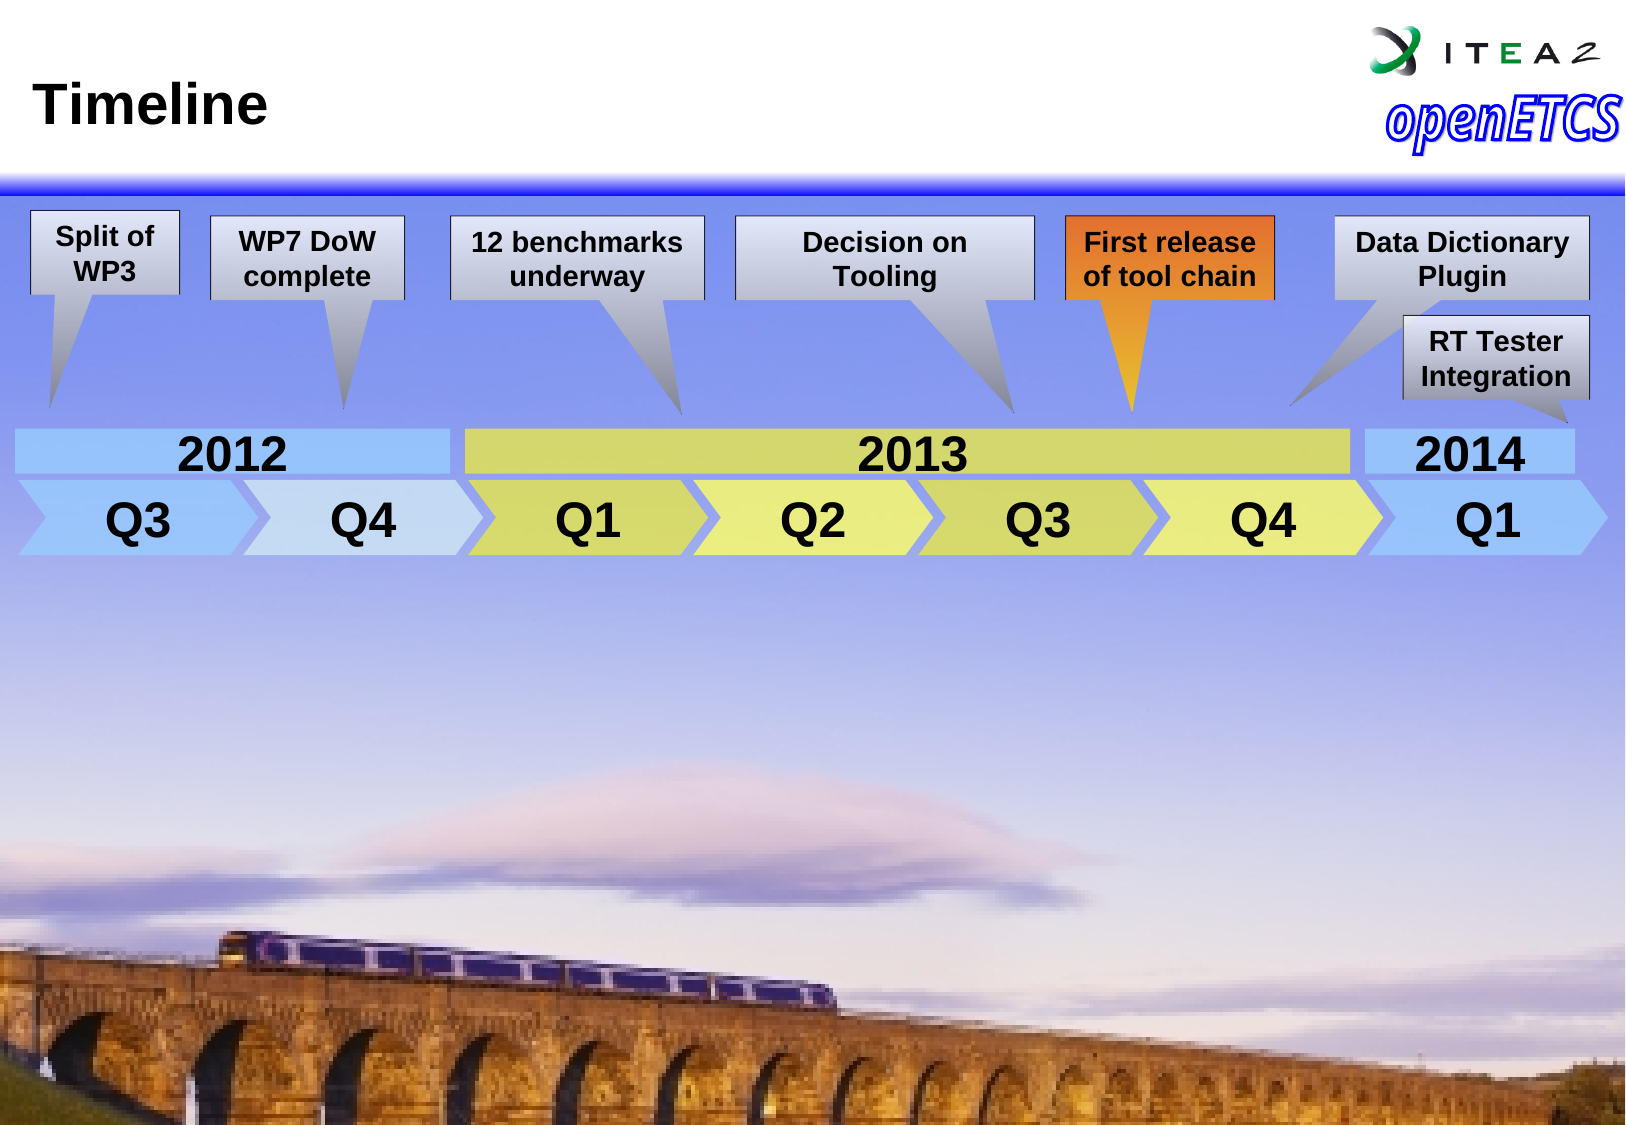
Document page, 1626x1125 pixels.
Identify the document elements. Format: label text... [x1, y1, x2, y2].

text_box First release of tool chain [1065, 215, 1276, 414]
text_box [984, 428, 1351, 474]
text_box Q4 [243, 479, 484, 556]
text_box [465, 428, 842, 474]
text_box Q3 [18, 479, 259, 556]
text_box Q1 [1368, 479, 1609, 556]
text_box Q1 [468, 479, 709, 556]
text_box Q3 [918, 479, 1159, 556]
text_box 12 benchmarks underway [450, 215, 706, 415]
picture [0, 196, 1626, 1125]
text_box Split of WP3 [30, 209, 181, 408]
text_box Q4 [1143, 479, 1384, 556]
text_box WP7 DoW complete [210, 215, 406, 410]
title Timeline [32, 66, 1356, 173]
text_box 2013 [842, 413, 984, 489]
text_box RT Tester Integration [1402, 314, 1591, 424]
text_box Data Dictionary Plugin [1289, 215, 1591, 407]
text_box 2014 [1365, 428, 1576, 474]
picture [1348, 26, 1626, 76]
text_box Decision on Tooling [735, 215, 1036, 414]
text_box 2012 [15, 428, 451, 474]
text_box Q2 [693, 479, 934, 556]
